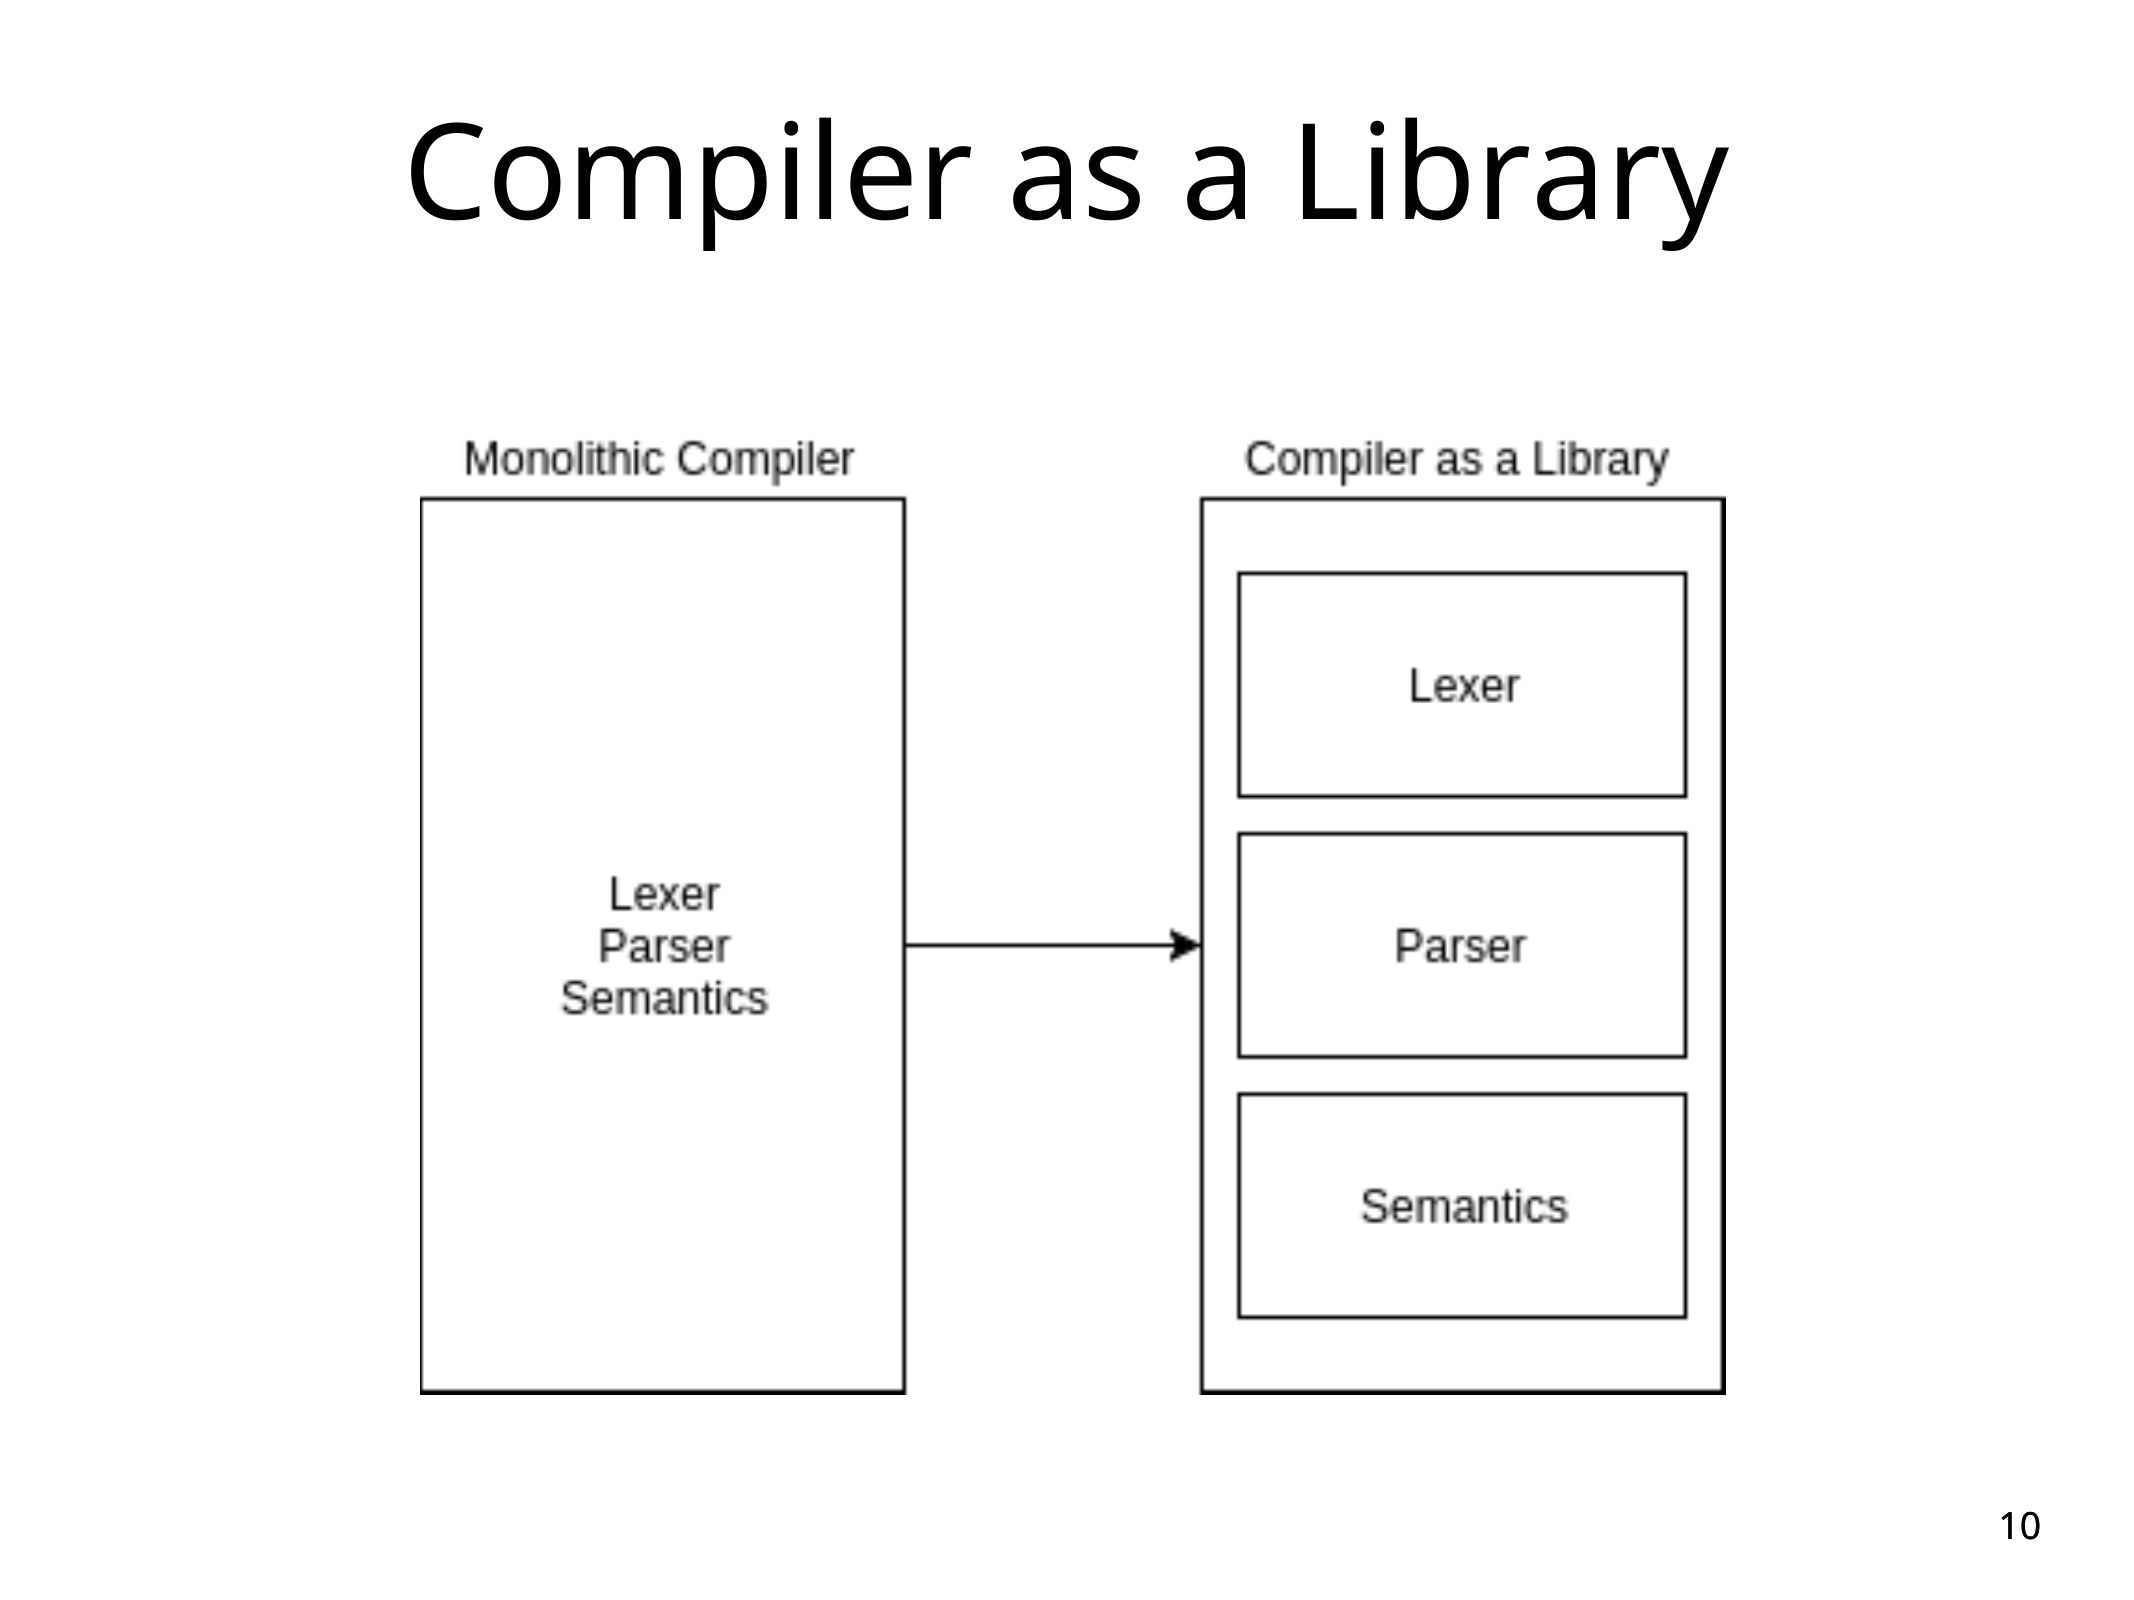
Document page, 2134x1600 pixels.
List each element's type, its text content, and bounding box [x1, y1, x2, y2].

title Compiler as a Library [156, 72, 1978, 261]
text_box <number> [1985, 1493, 2055, 1557]
picture [420, 424, 1726, 1396]
